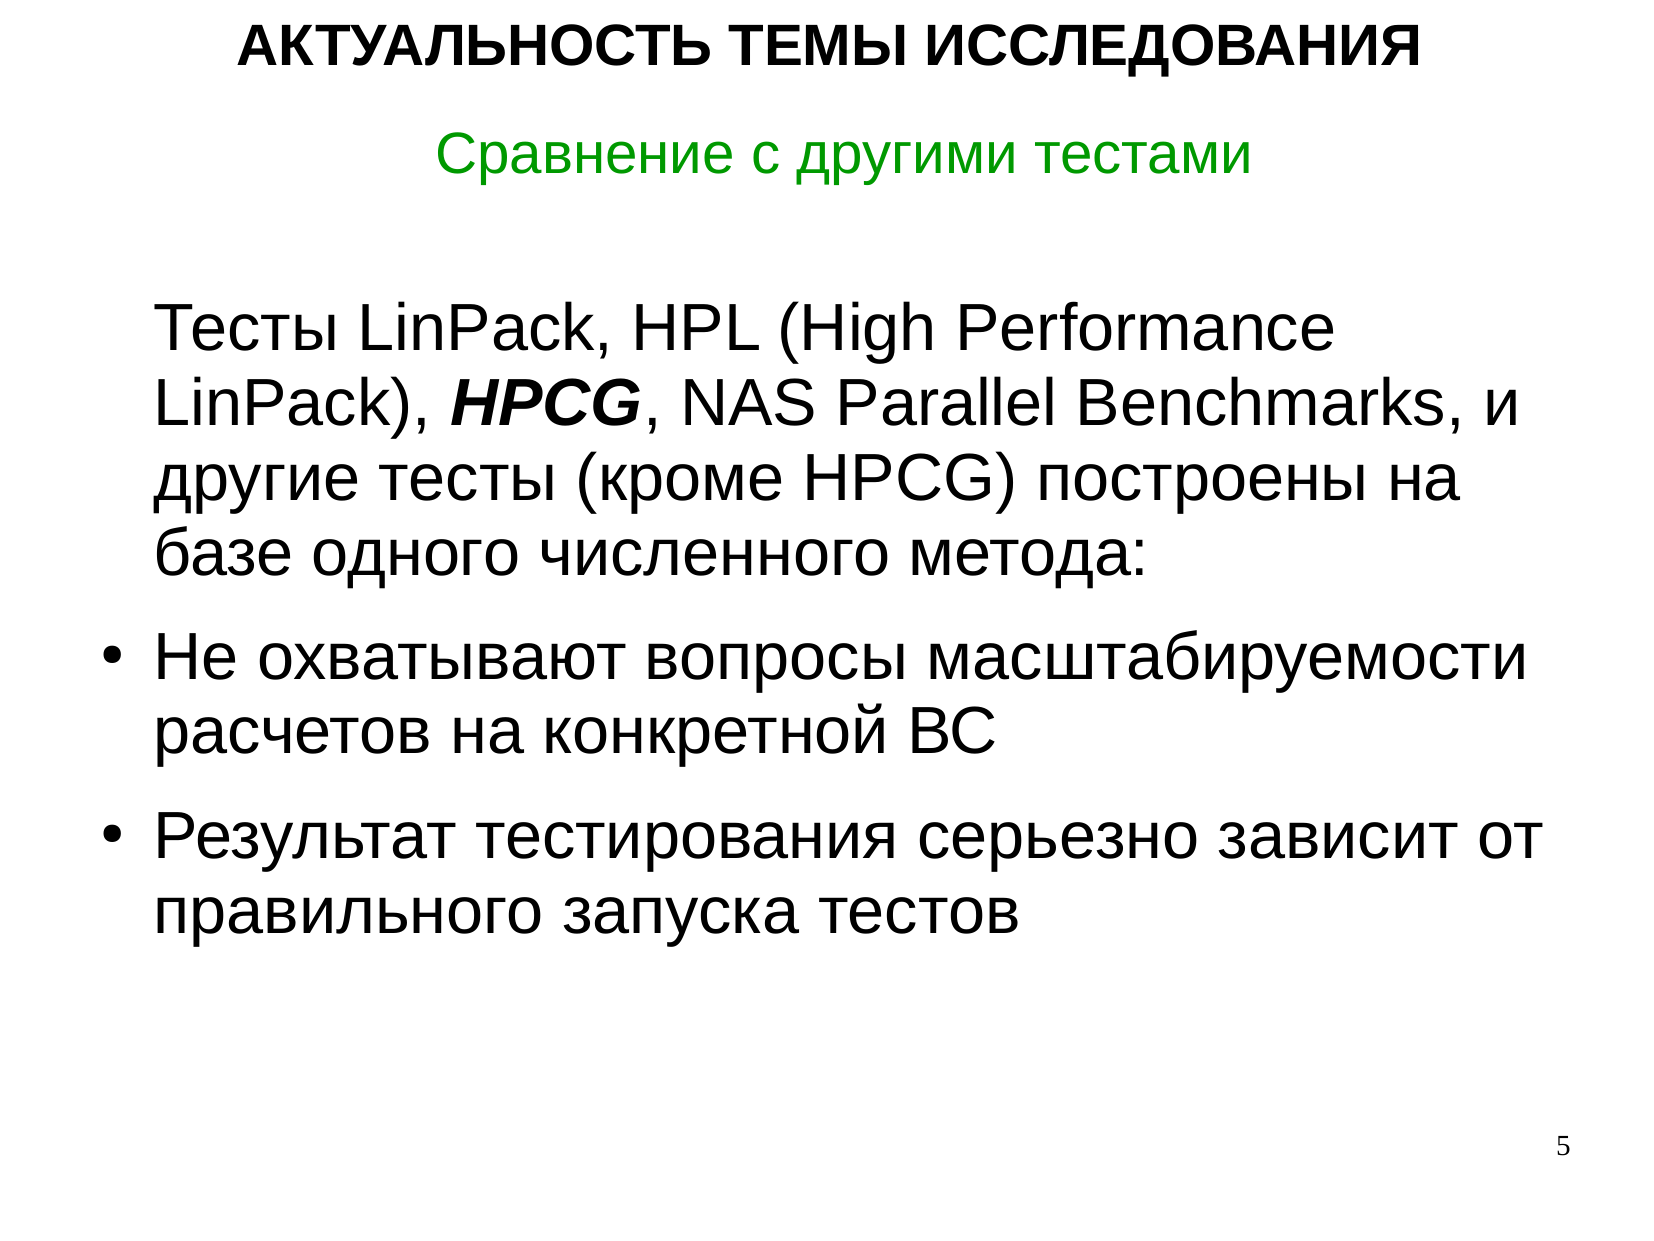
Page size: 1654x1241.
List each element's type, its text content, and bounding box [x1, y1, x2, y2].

title Сравнение с другими тестами [82, 148, 1571, 257]
list Тесты LinPack, HPL (High Performance LinPack), HPCG, NAS Parallel Benchmarks, и другие тесты (кроме HPCG) построены на базе одного численного метода: Не охватывают вопросы масштабируемости расчетов на конкретной ВС Результат тестирования серьезно зависит от правильного запуска тестов [82, 290, 1571, 1010]
text_box АКТУАЛЬНОСТЬ ТЕМЫ ИССЛЕДОВАНИЯ [0, 0, 1654, 148]
